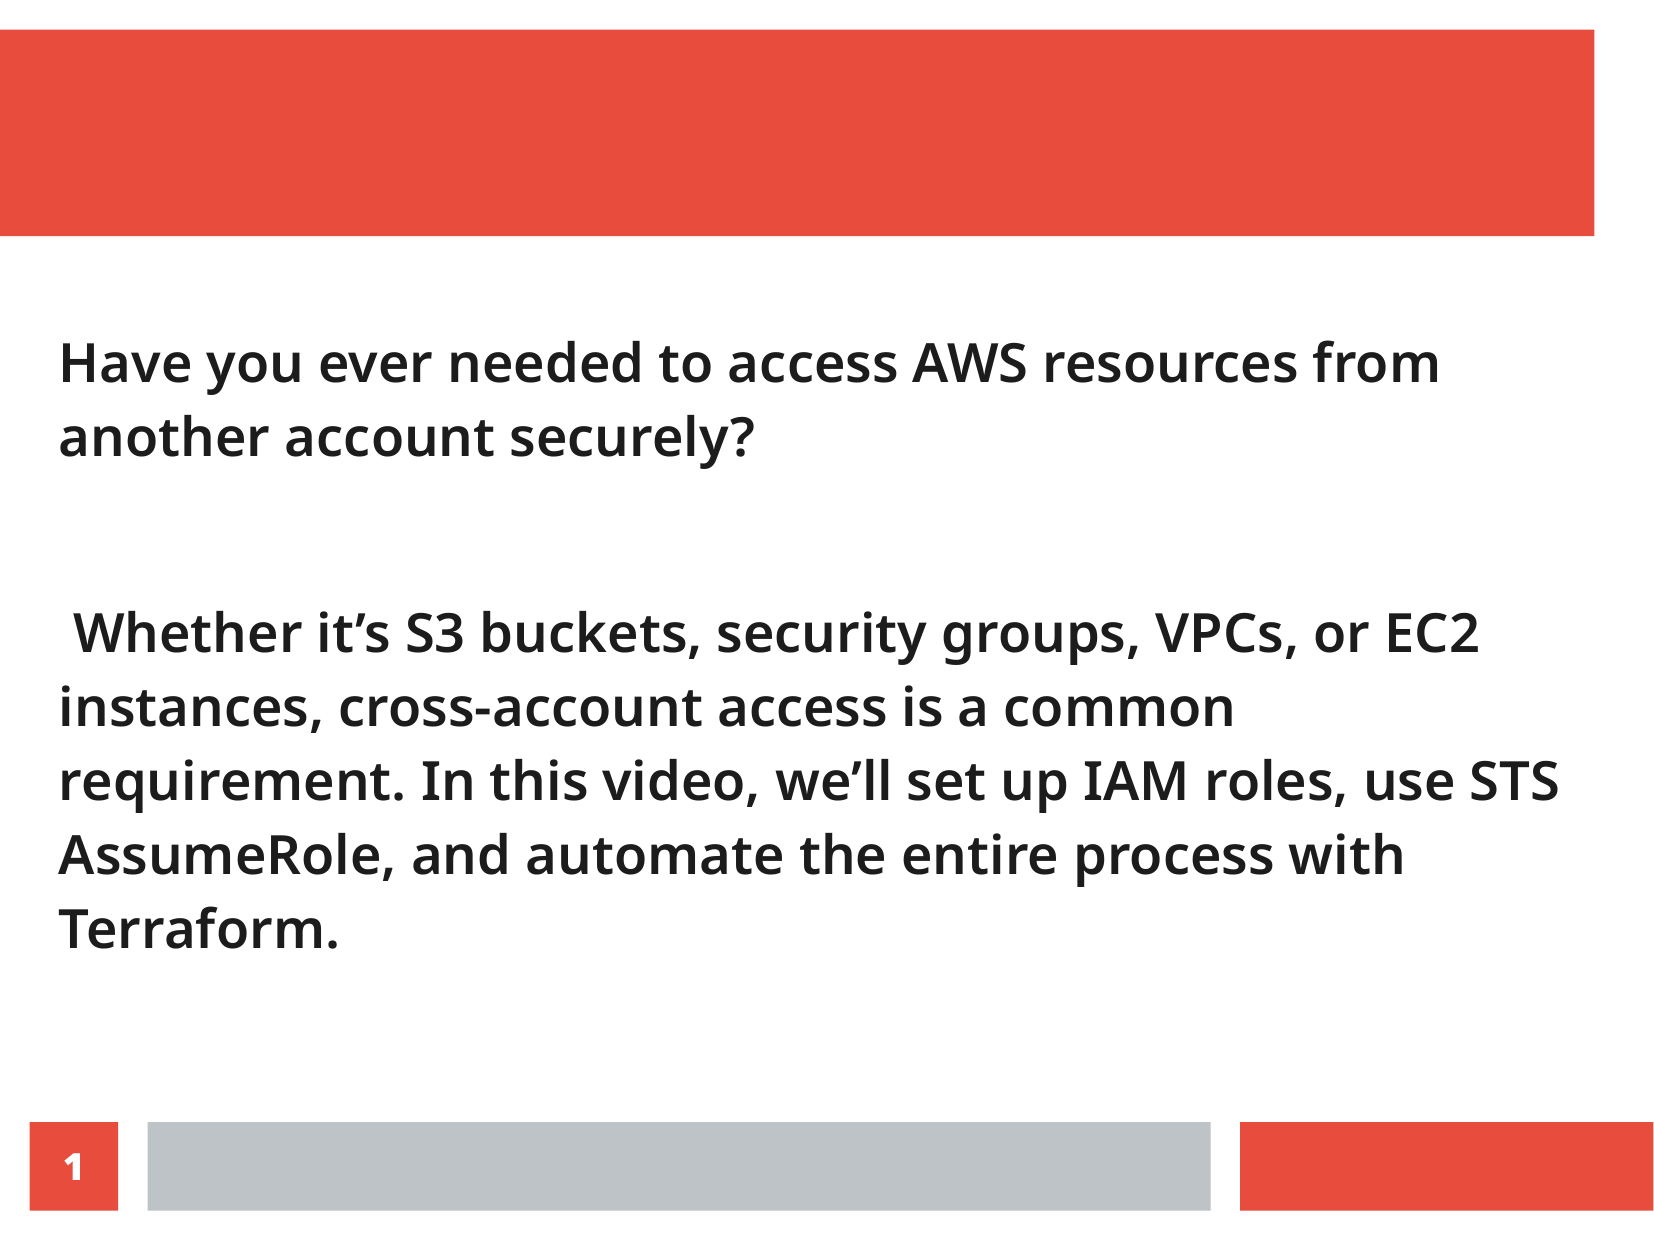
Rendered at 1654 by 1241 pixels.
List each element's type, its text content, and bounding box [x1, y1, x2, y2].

list Have you ever needed to access AWS resources from another account securely? Whether it’s S3 buckets, security groups, VPCs, or EC2 instances, cross-account access is a common requirement. In this video, we’ll set up IAM roles, use STS AssumeRole, and automate the entire process with Terraform. [59, 324, 1565, 1093]
